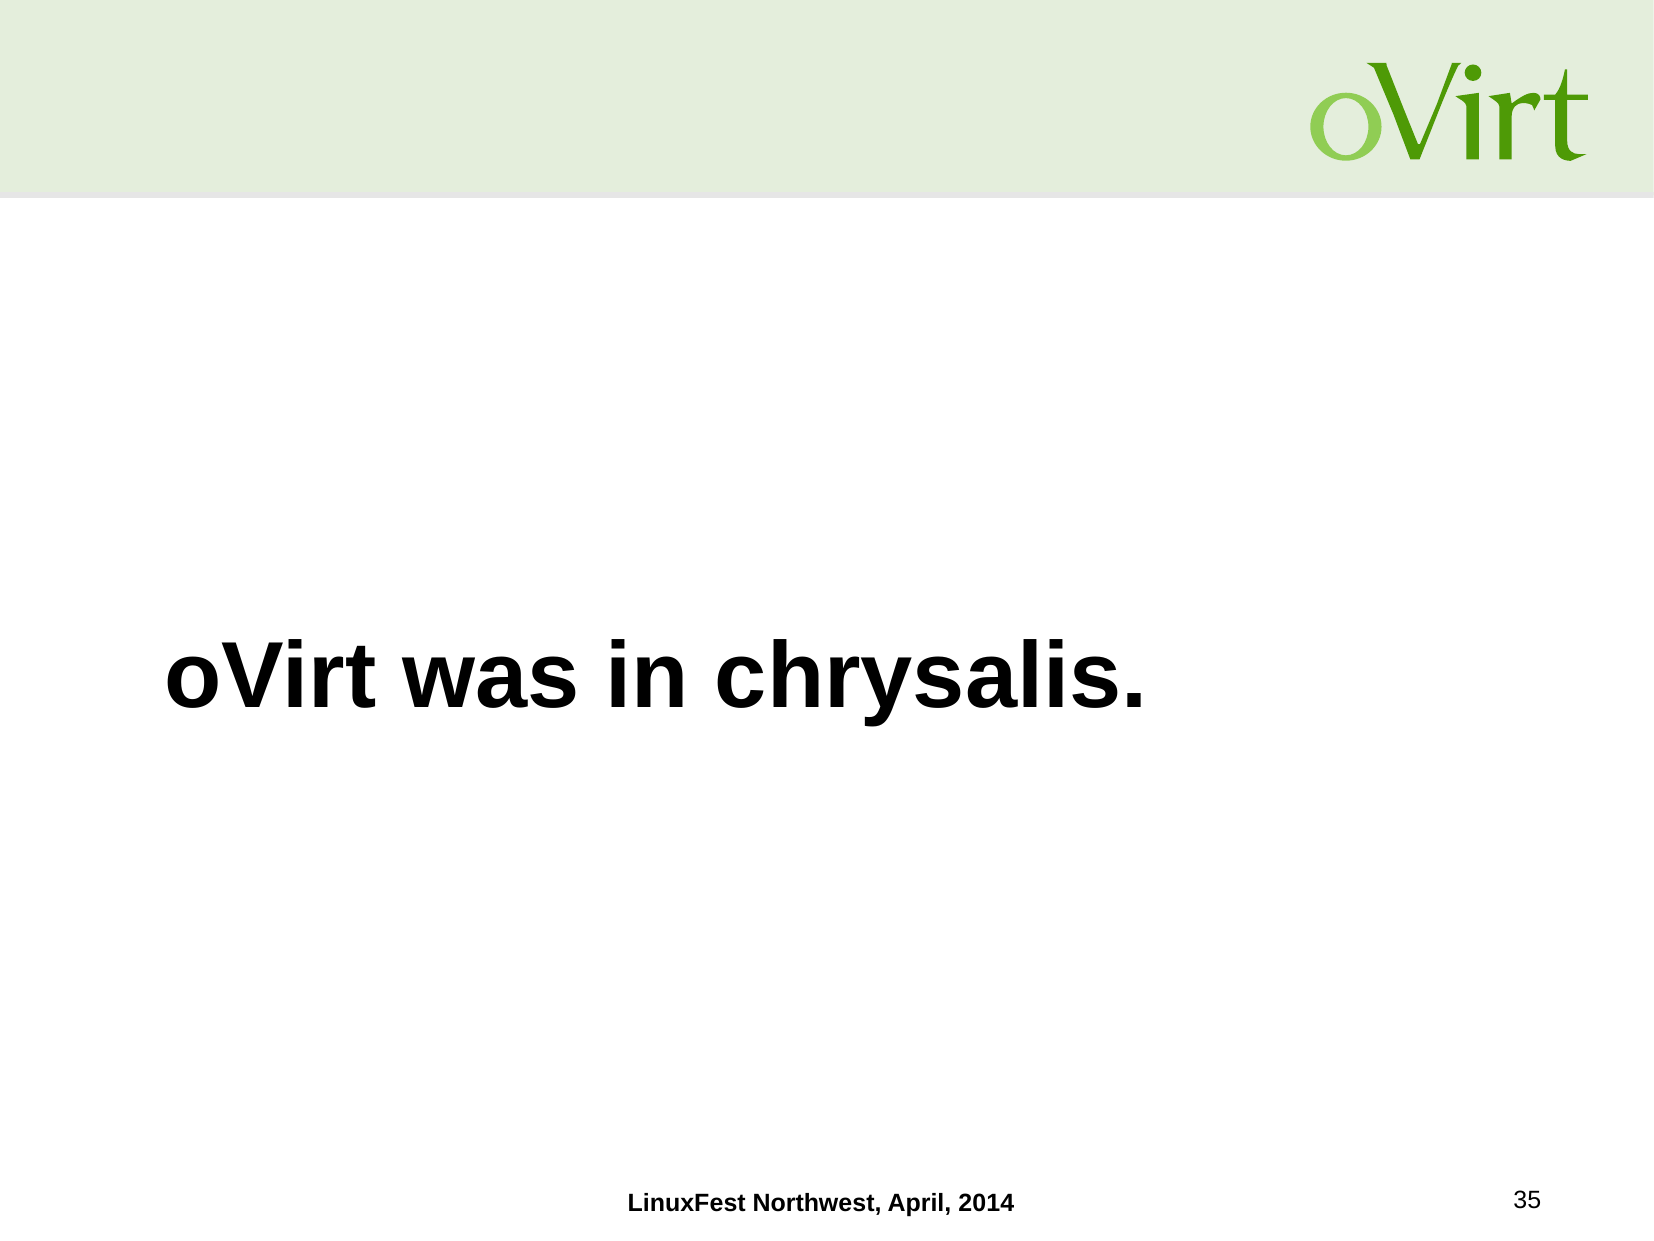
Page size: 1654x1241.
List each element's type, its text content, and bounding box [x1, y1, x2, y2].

text_box oVirt was in chrysalis. [150, 615, 1654, 750]
